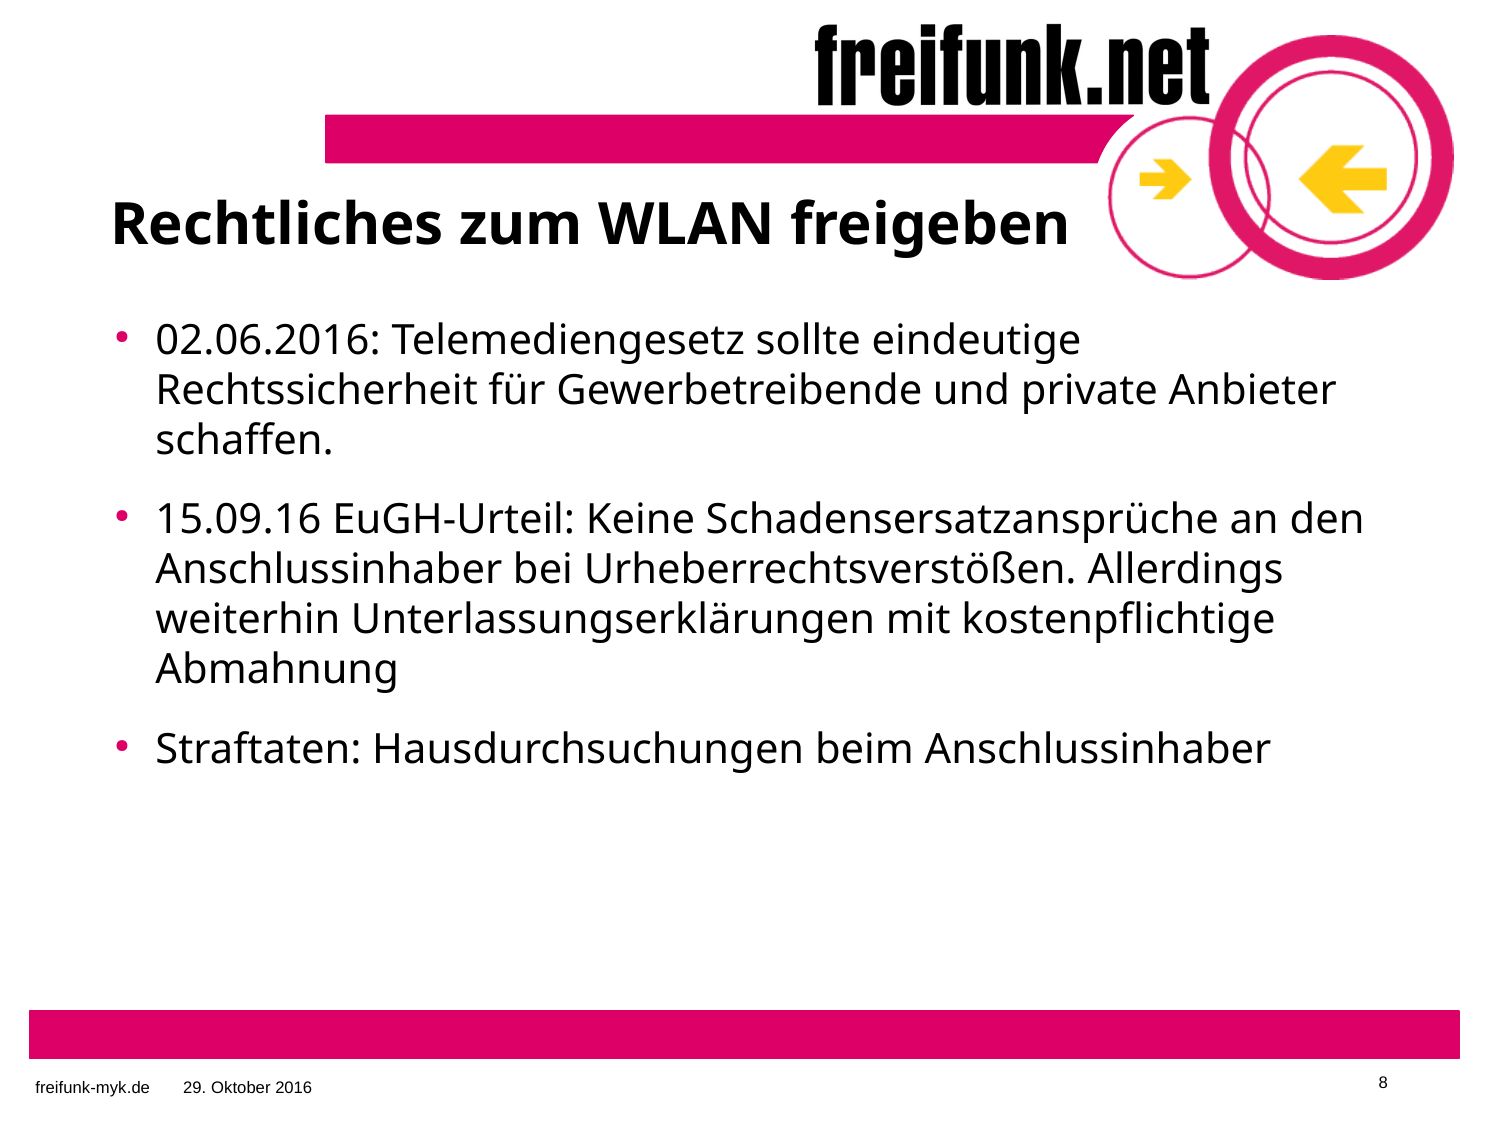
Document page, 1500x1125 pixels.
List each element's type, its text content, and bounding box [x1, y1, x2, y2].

list 02.06.2016: Telemediengesetz sollte eindeutige Rechtssicherheit für Gewerbetreibende und private Anbieter schaffen. 15.09.16 EuGH-Urteil: Keine Schadensersatzansprüche an den Anschlussinhaber bei Urheberrechtsverstößen. Allerdings weiterhin Unterlassungserklärungen mit kostenpflichtige Abmahnung Straftaten: Hausdurchsuchungen beim Anschlussinhaber [110, 312, 1392, 1000]
title Rechtliches zum WLAN freigeben [110, 160, 1093, 282]
picture [816, 24, 1454, 280]
